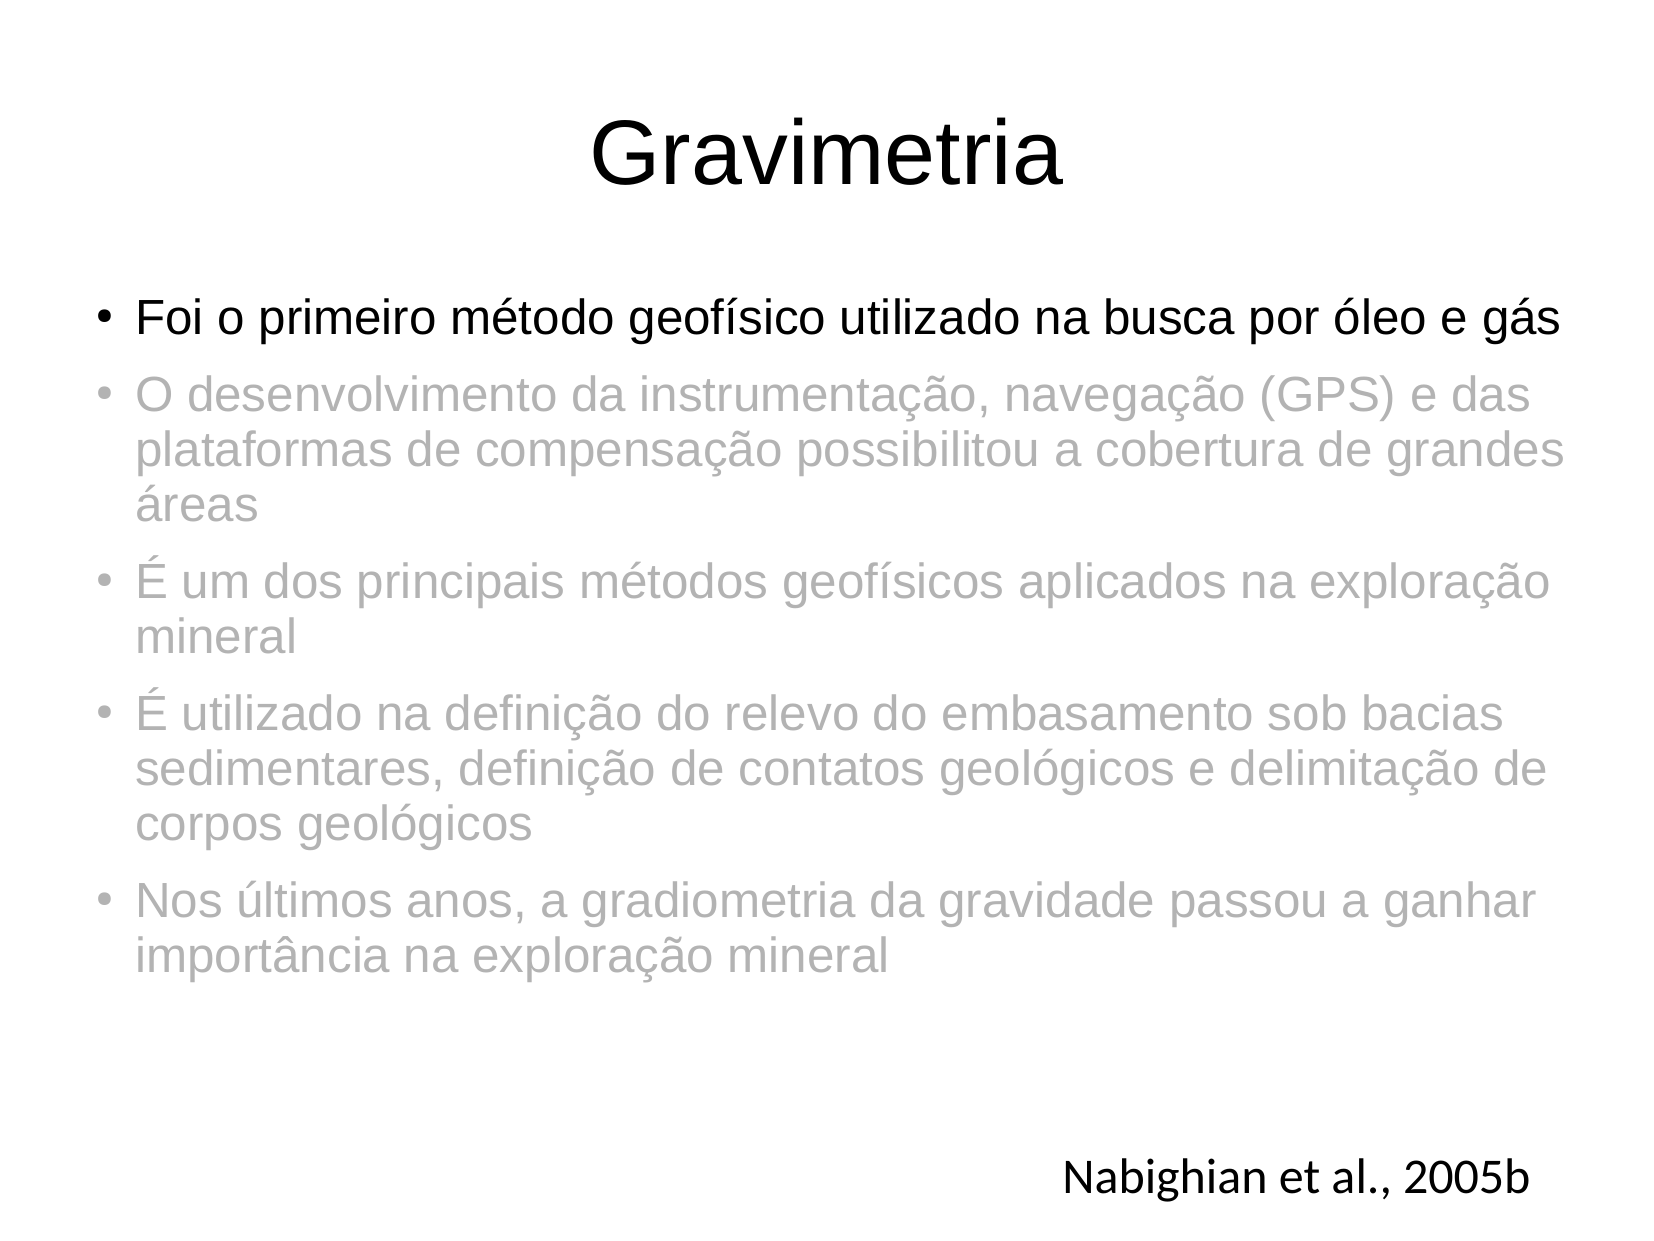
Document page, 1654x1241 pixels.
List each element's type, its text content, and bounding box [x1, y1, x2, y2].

text_box Nabighian et al., 2005b [960, 1149, 1633, 1223]
text_box [66, 365, 1571, 1041]
title Gravimetria [82, 49, 1571, 257]
list Foi o primeiro método geofísico utilizado na busca por óleo e gás O desenvolvimento da instrumentação, navegação (GPS) e das plataformas de compensação possibilitou a cobertura de grandes áreas É um dos principais métodos geofísicos aplicados na exploração mineral É utilizado na definição do relevo do embasamento sob bacias sedimentares, definição de contatos geológicos e delimitação de corpos geológicos Nos últimos anos, a gradiometria da gravidade passou a ganhar importância na exploração mineral [82, 290, 1571, 365]
